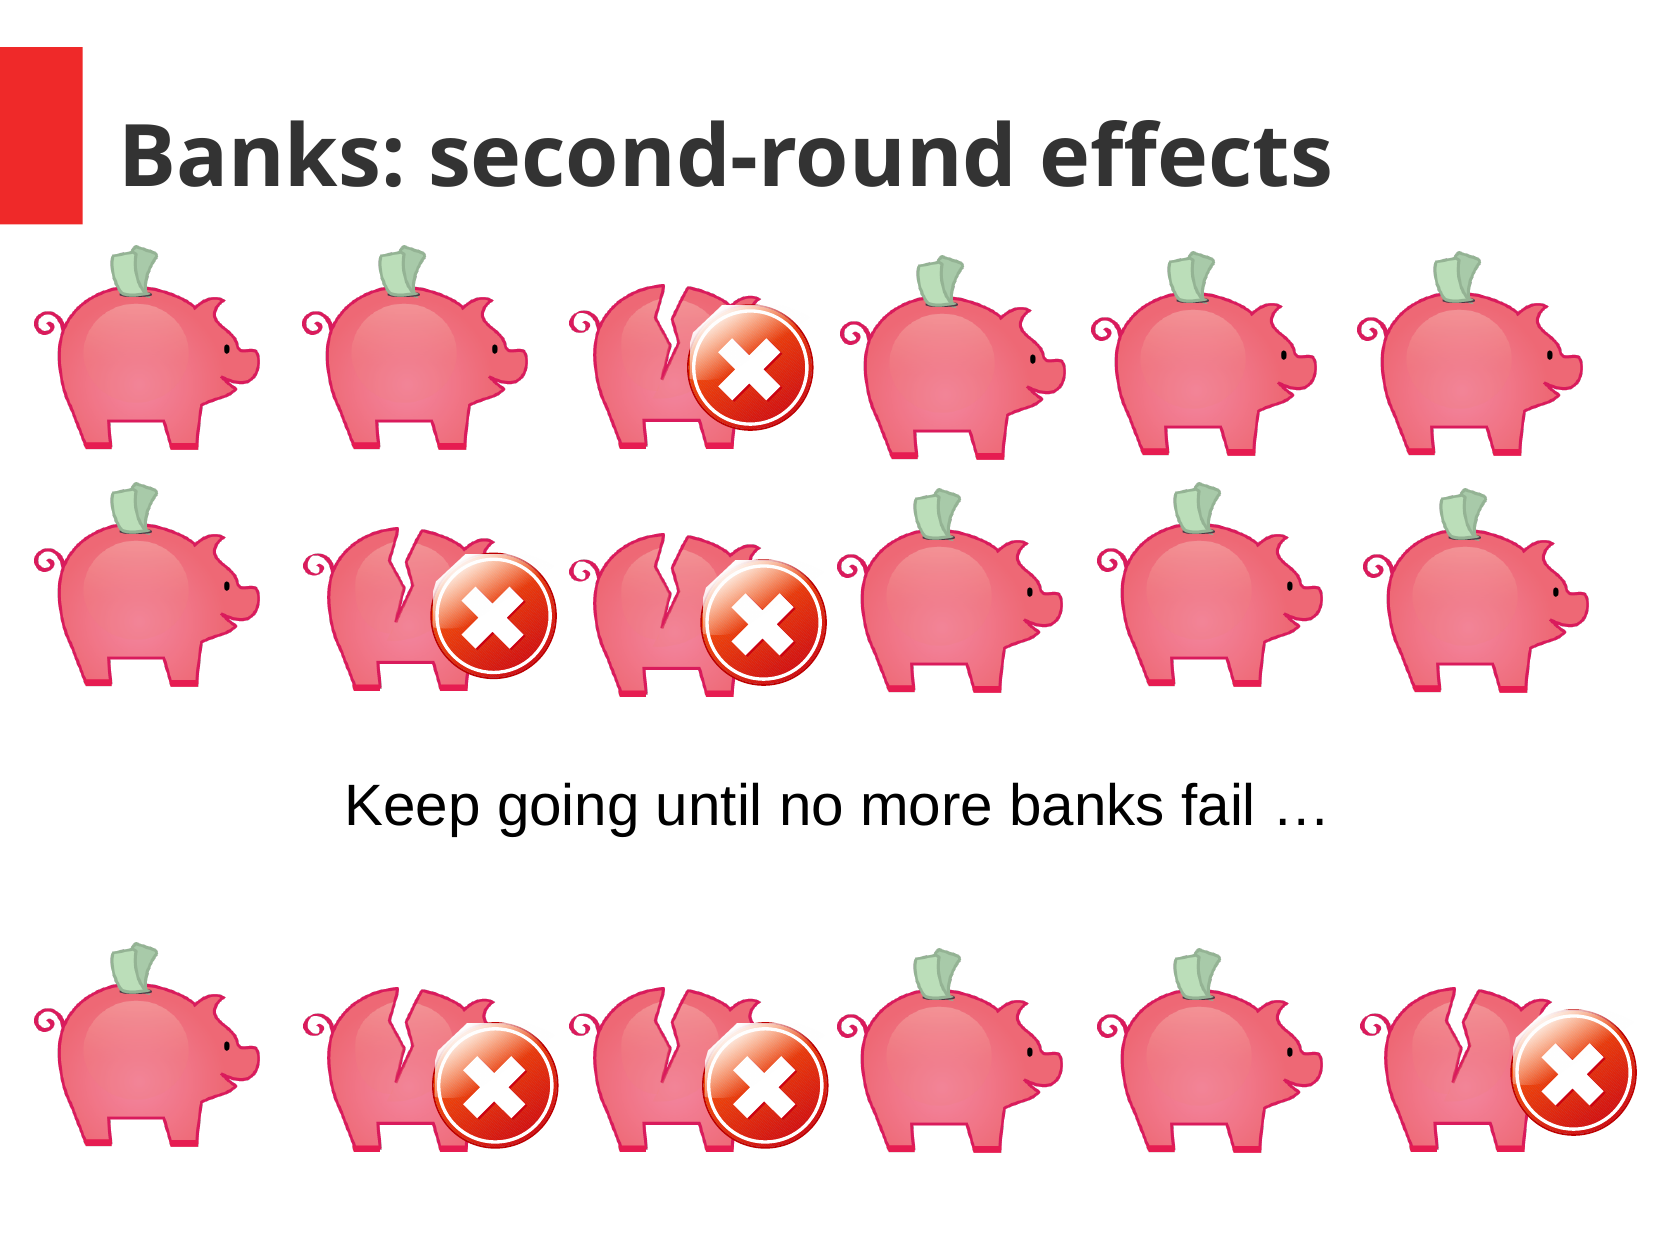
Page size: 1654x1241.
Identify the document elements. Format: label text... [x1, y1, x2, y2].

picture [34, 482, 260, 687]
picture [1091, 251, 1317, 456]
text_box Keep going until no more banks fail … [330, 765, 1411, 871]
picture [1097, 948, 1323, 1153]
picture [1360, 975, 1654, 1154]
picture [569, 255, 1066, 460]
picture [1363, 488, 1589, 693]
title Banks: second-round effects [118, 49, 1571, 257]
picture [303, 488, 1063, 704]
picture [302, 245, 528, 451]
picture [1097, 482, 1323, 687]
picture [303, 948, 1063, 1167]
picture [34, 245, 260, 451]
picture [34, 942, 260, 1147]
picture [1357, 251, 1583, 456]
